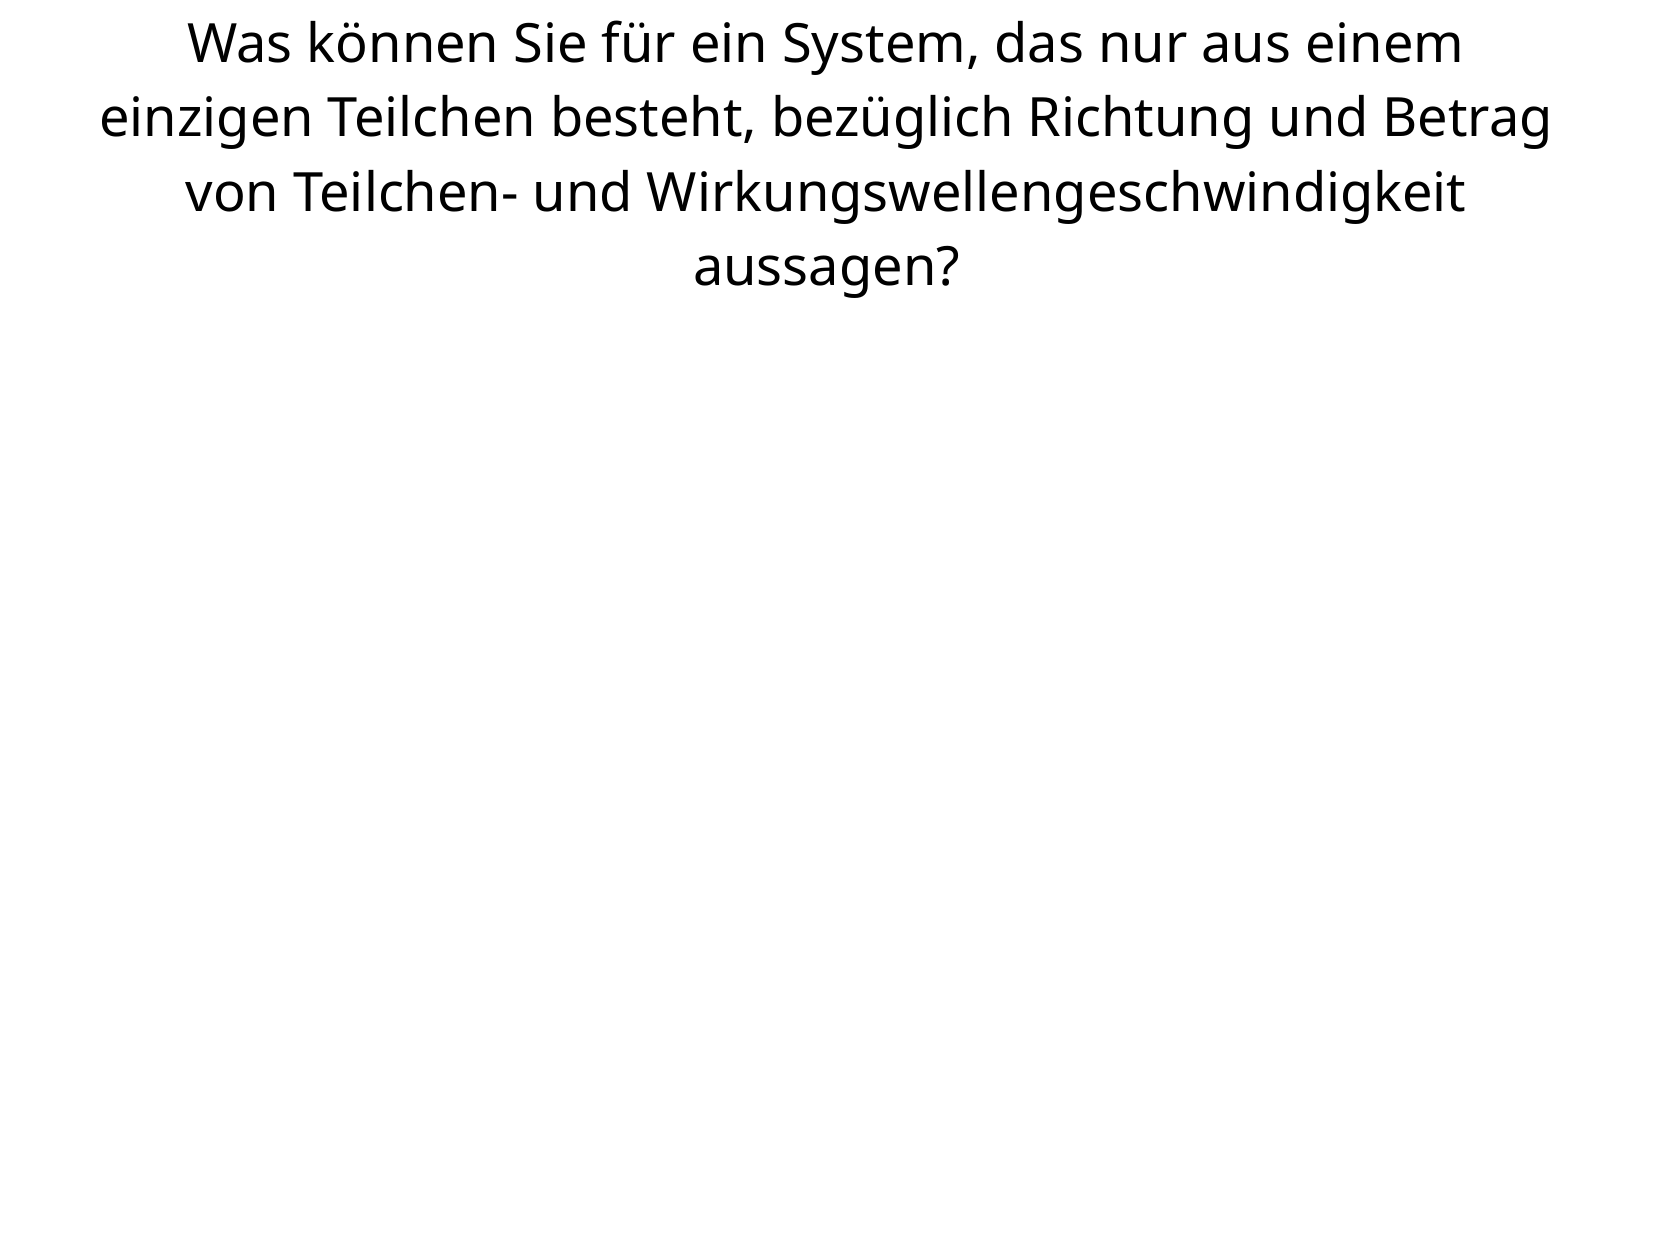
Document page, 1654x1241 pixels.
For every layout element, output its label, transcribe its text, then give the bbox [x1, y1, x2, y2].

title Was können Sie für ein System, das nur aus einem einzigen Teilchen besteht, bezüglich Richtung und Betrag von Teilchen- und Wirkungswellengeschwindigkeit aussagen? [82, 23, 1571, 283]
